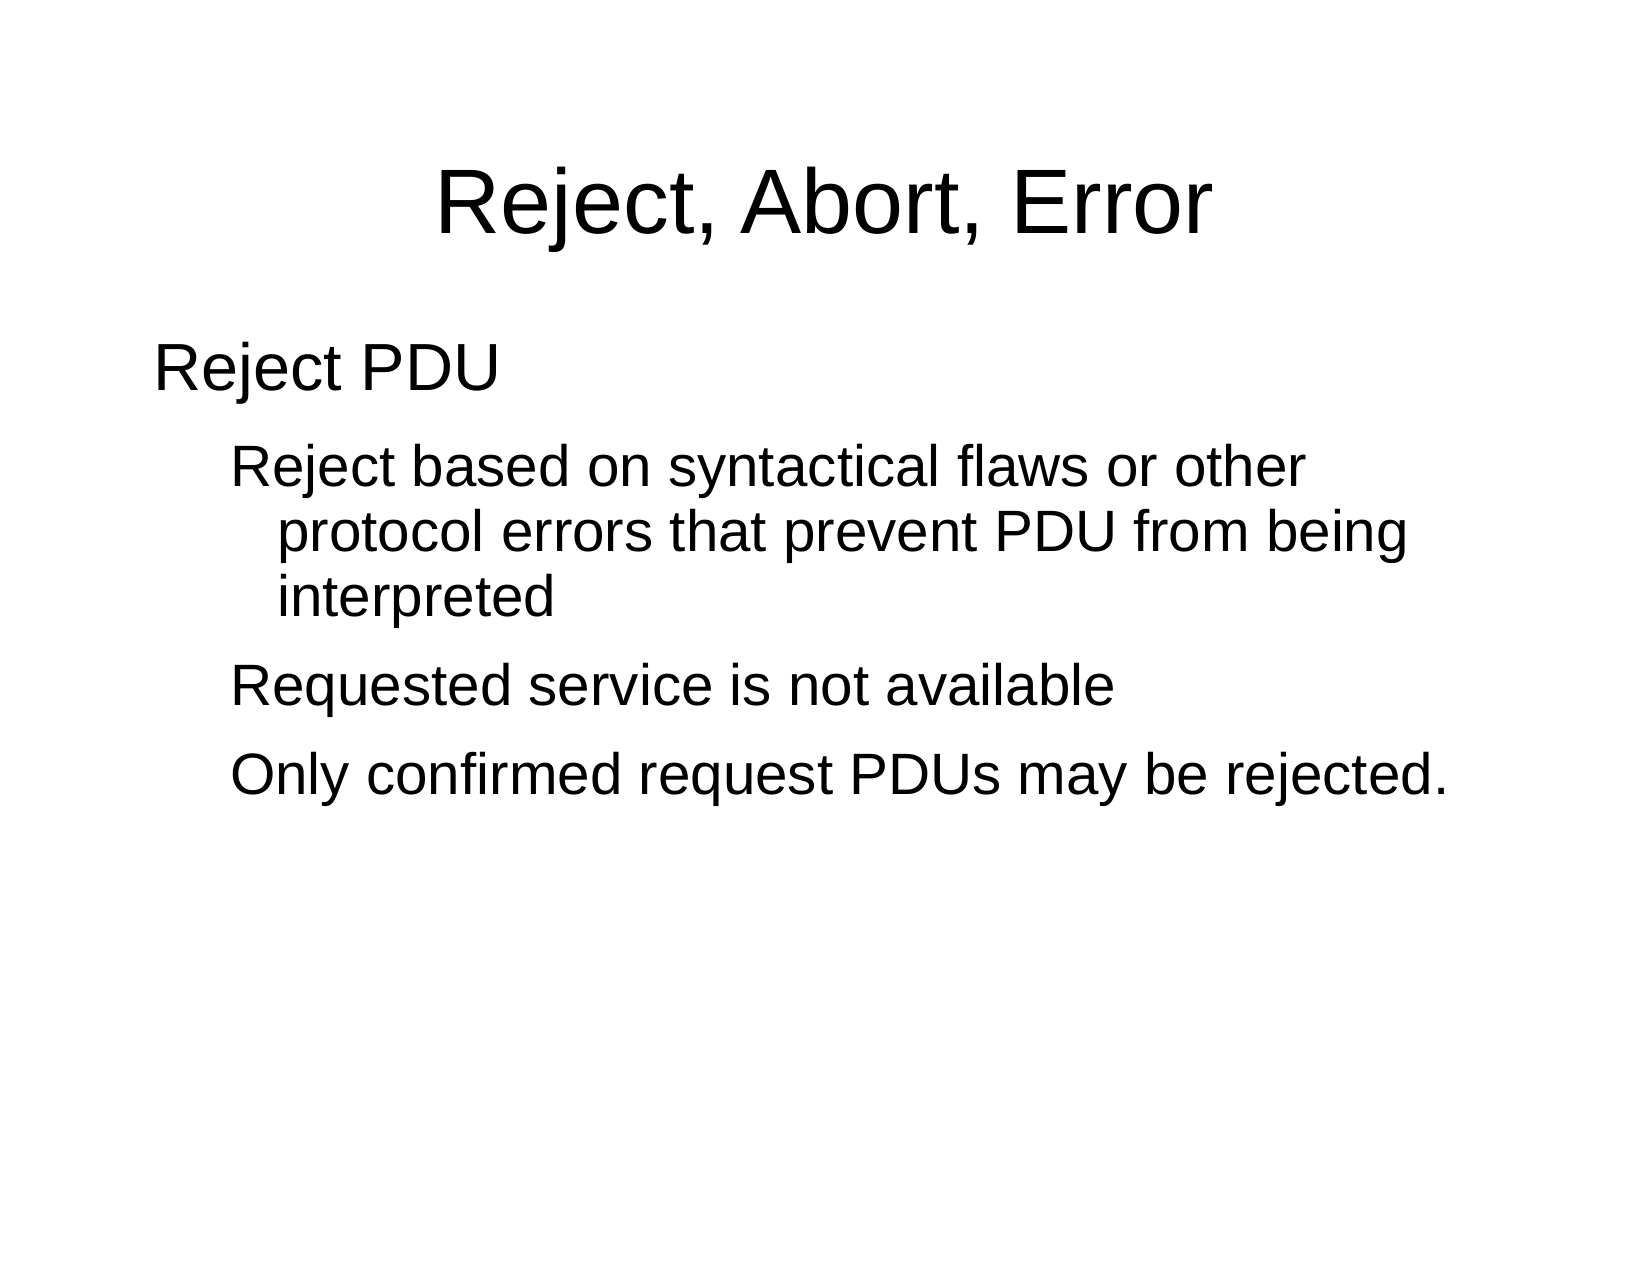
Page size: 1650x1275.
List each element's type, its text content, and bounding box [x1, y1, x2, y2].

title Reject, Abort, Error [135, 105, 1515, 299]
list Reject PDU Reject based on syntactical flaws or other protocol errors that prevent PDU from being interpreted Requested service is not available Only confirmed request PDUs may be rejected. [135, 329, 1515, 1079]
